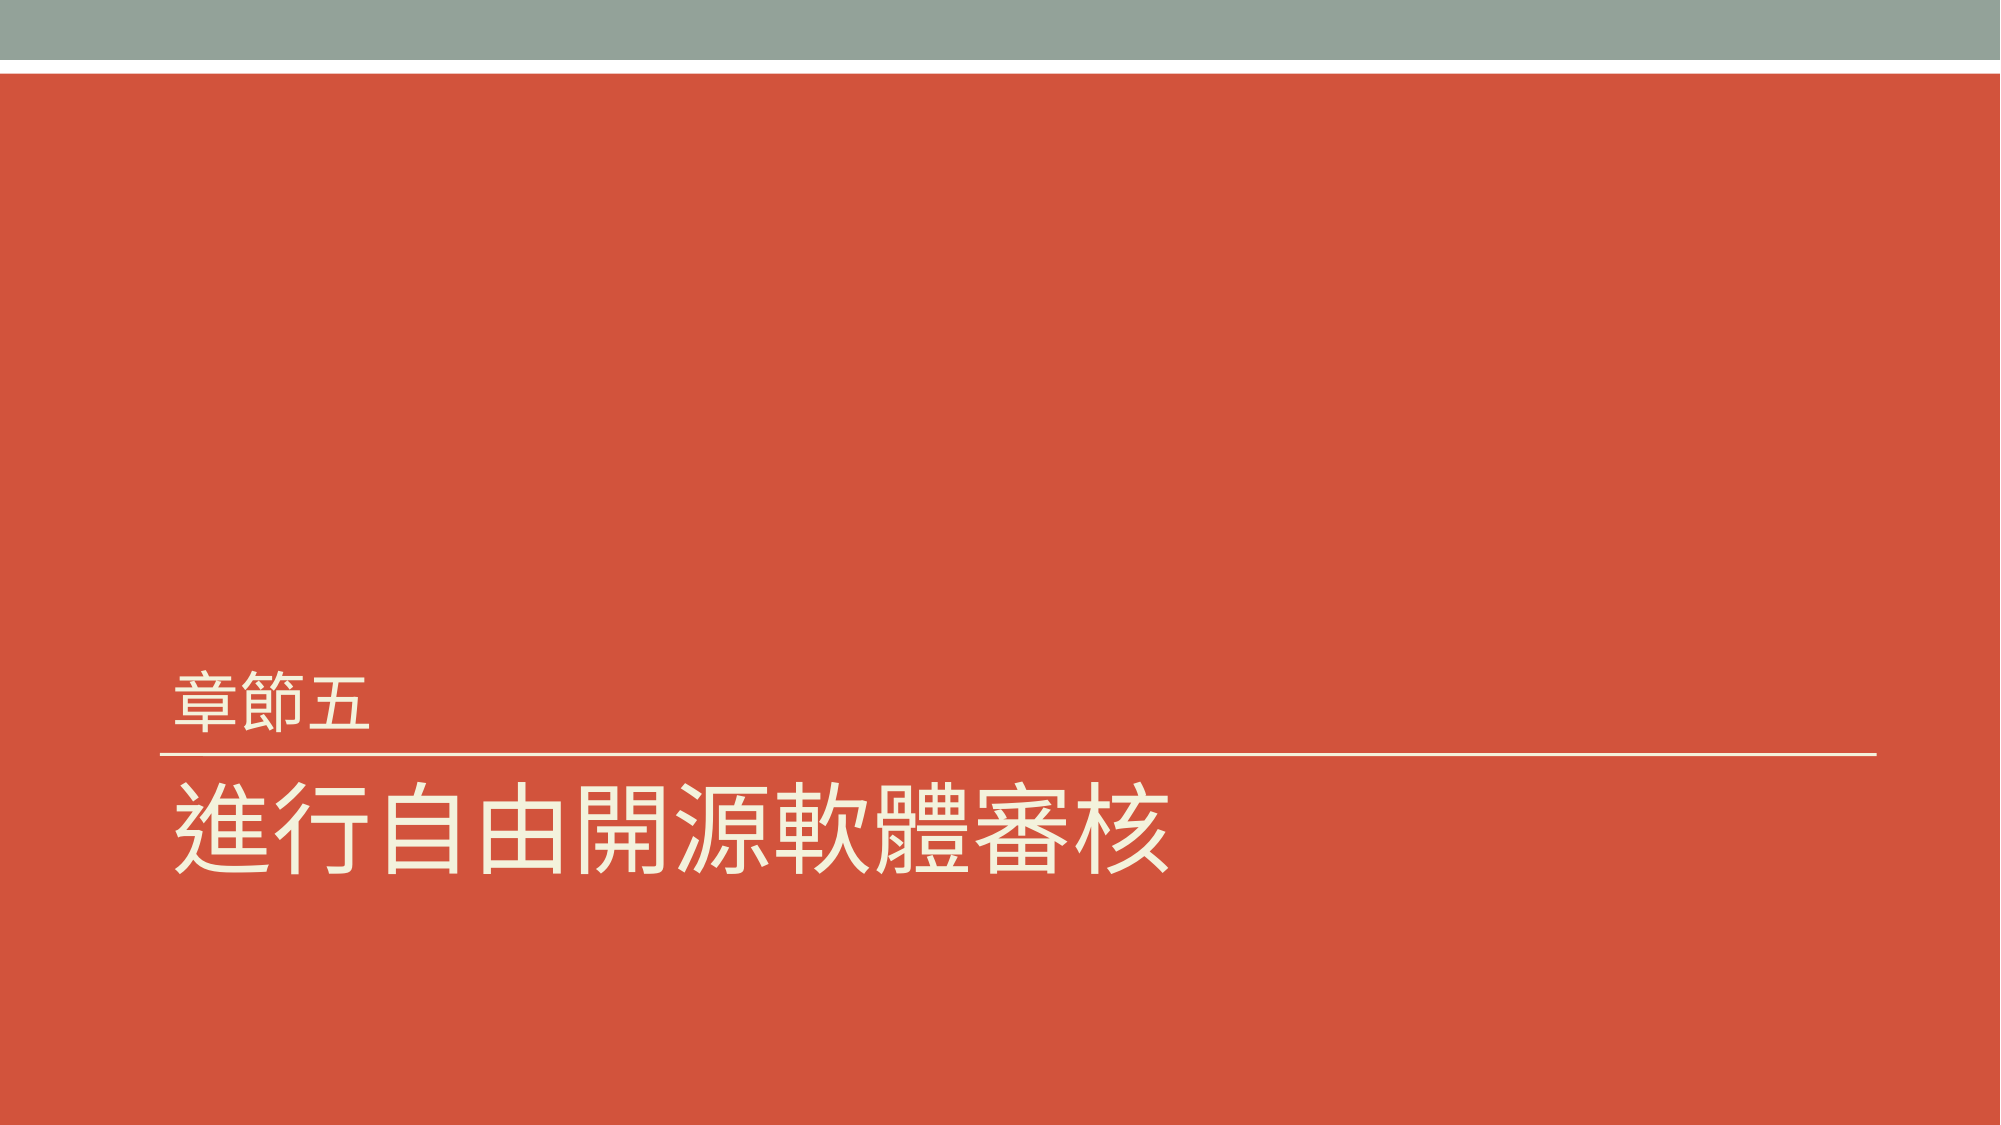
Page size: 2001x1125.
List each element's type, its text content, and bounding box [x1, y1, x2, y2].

title 章節五 [157, 387, 1858, 749]
list 進行自由開源軟體審核 [157, 758, 1858, 1006]
